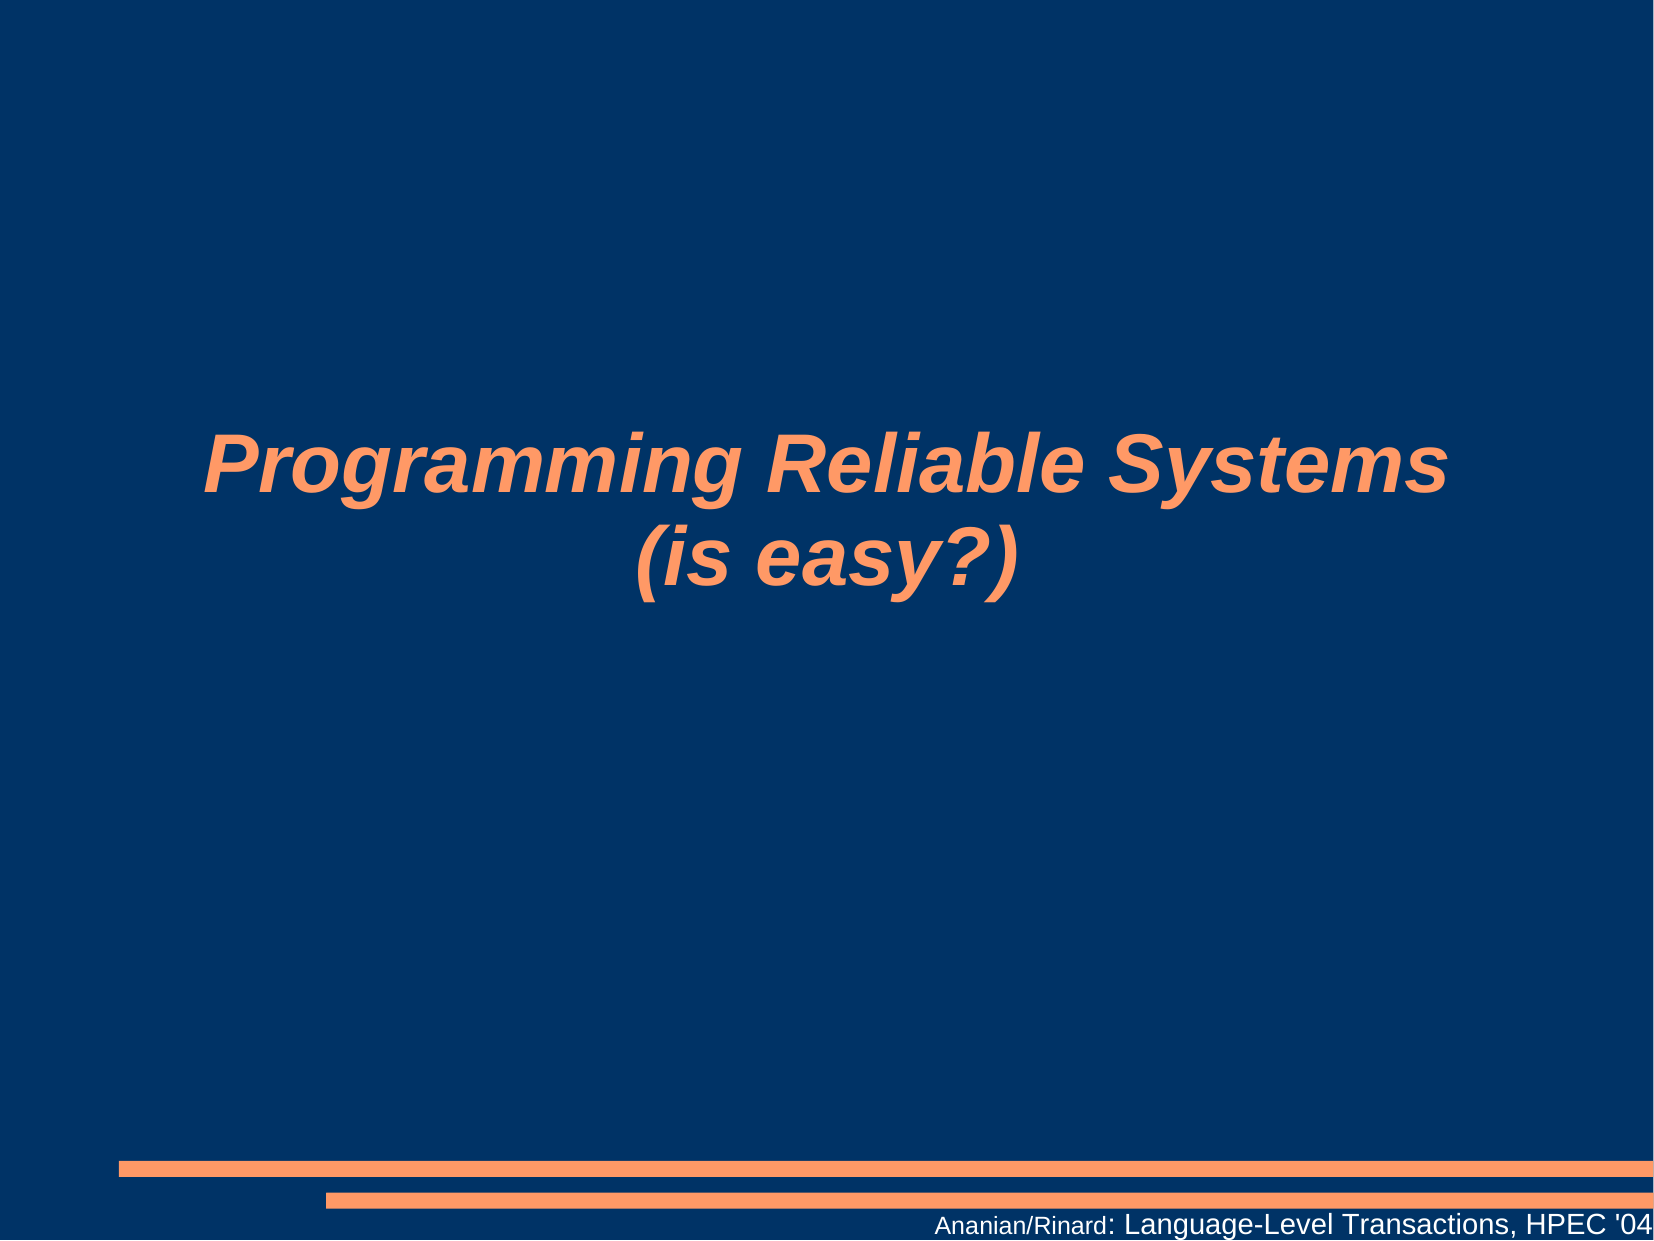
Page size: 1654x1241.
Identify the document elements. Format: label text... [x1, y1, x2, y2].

title Programming Reliable Systems (is easy?) [121, 406, 1534, 615]
